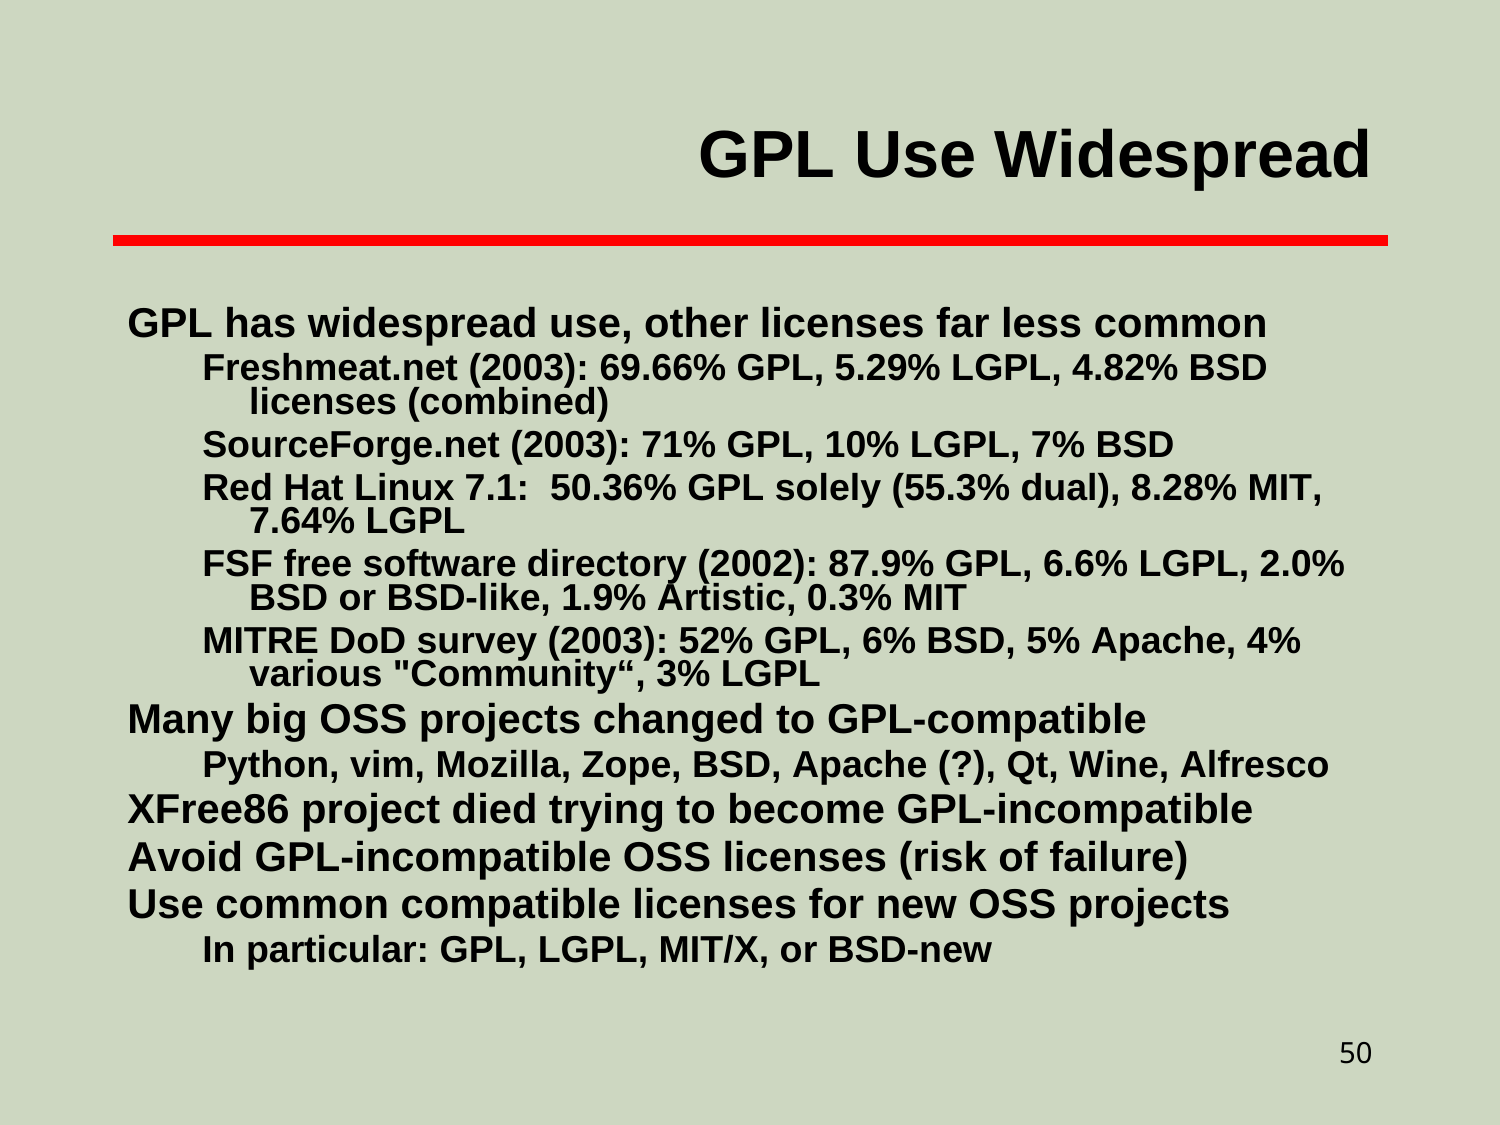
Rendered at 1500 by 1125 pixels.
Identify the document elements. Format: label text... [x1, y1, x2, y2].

title GPL Use Widespread [337, 85, 1388, 224]
list GPL has widespread use, other licenses far less common Freshmeat.net (2003): 69.66% GPL, 5.29% LGPL, 4.82% BSD licenses (combined) SourceForge.net (2003): 71% GPL, 10% LGPL, 7% BSD Red Hat Linux 7.1: 50.36% GPL solely (55.3% dual), 8.28% MIT, 7.64% LGPL FSF free software directory (2002): 87.9% GPL, 6.6% LGPL, 2.0% BSD or BSD-like, 1.9% Artistic, 0.3% MIT MITRE DoD survey (2003): 52% GPL, 6% BSD, 5% Apache, 4% various "Community“, 3% LGPL Many big OSS projects changed to GPL-compatible Python, vim, Mozilla, Zope, BSD, Apache (?), Qt, Wine, Alfresco XFree86 project died trying to become GPL-incompatible Avoid GPL-incompatible OSS licenses (risk of failure) Use common compatible licenses for new OSS projects In particular: GPL, LGPL, MIT/X, or BSD-new [112, 299, 1388, 1065]
